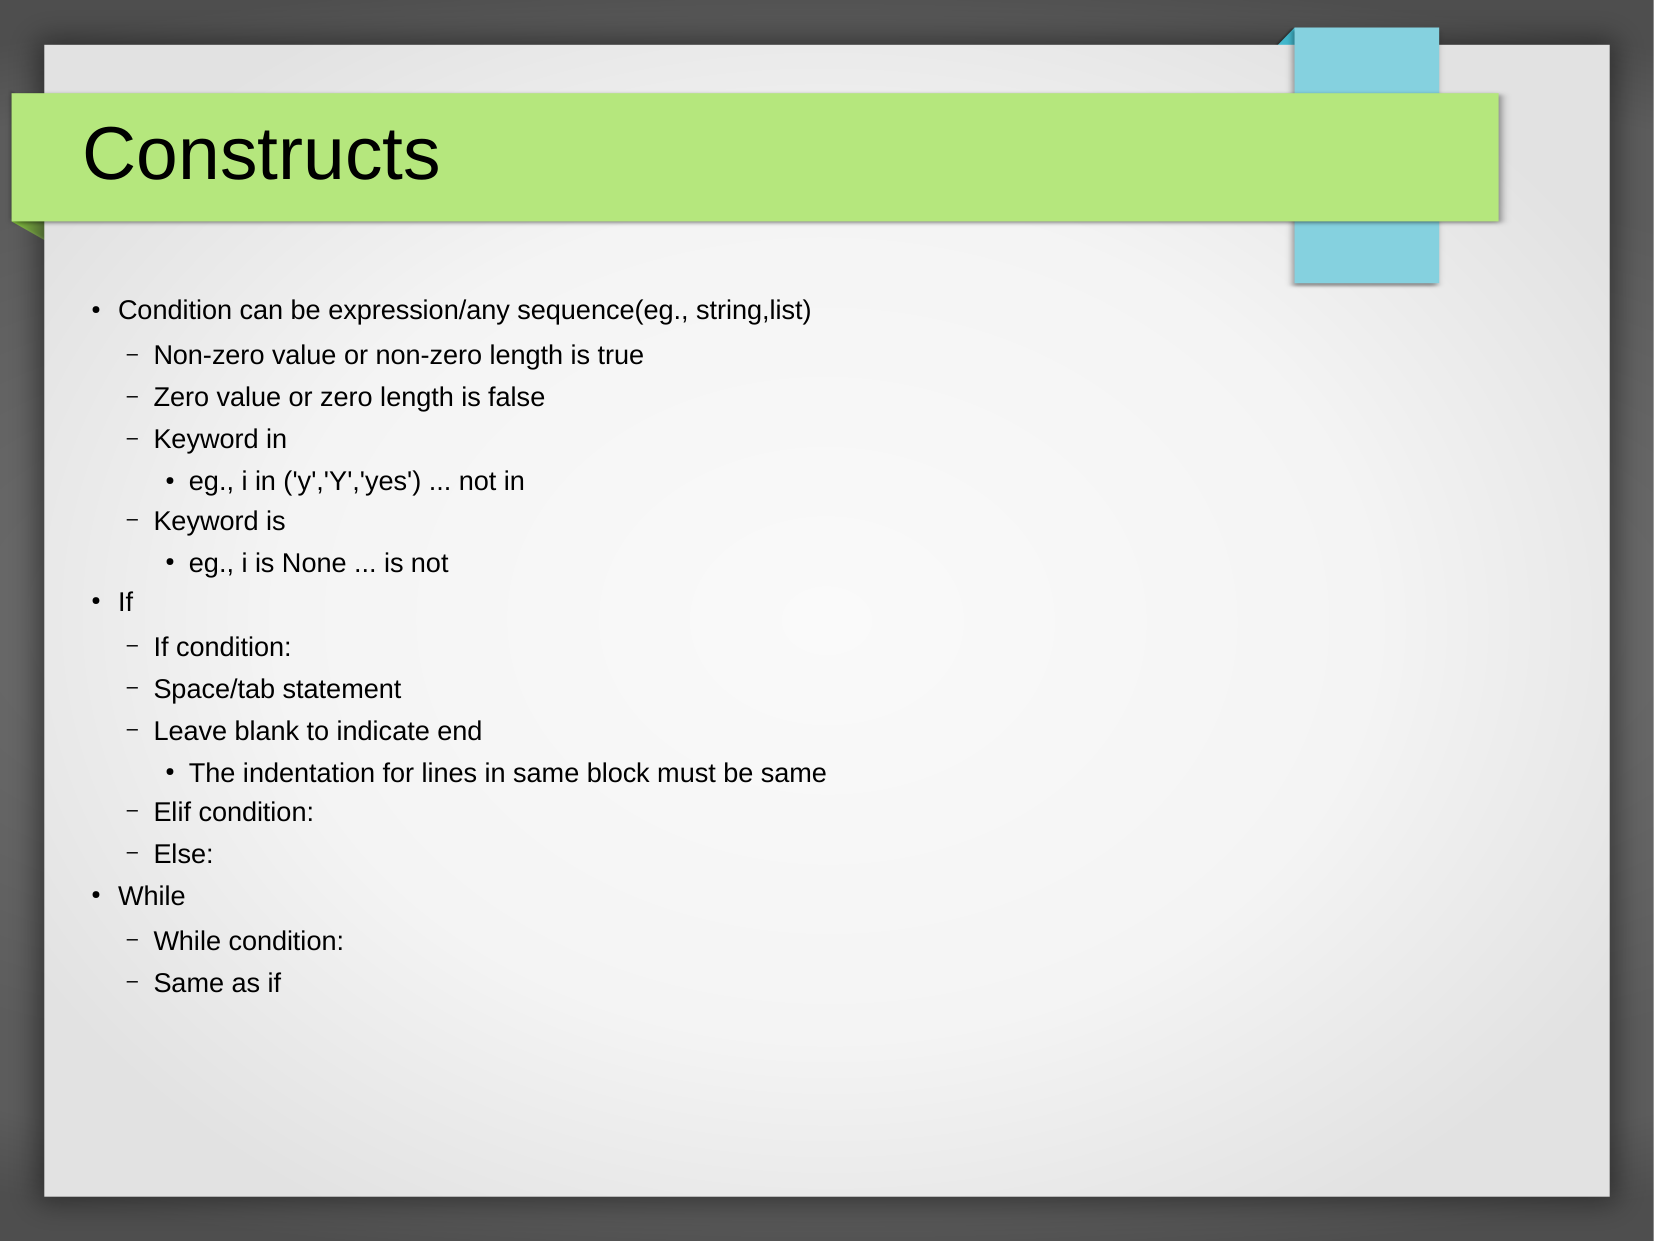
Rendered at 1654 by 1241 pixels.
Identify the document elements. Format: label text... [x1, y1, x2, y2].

title Constructs [82, 94, 1264, 213]
picture [0, 0, 1654, 1241]
list Condition can be expression/any sequence(eg., string,list) Non-zero value or non-zero length is true Zero value or zero length is false Keyword in eg., i in ('y','Y','yes') ... not in Keyword is eg., i is None ... is not If If condition: Space/tab statement Leave blank to indicate end The indentation for lines in same block must be same Elif condition: Else: While While condition: Same as if [82, 295, 1571, 1015]
